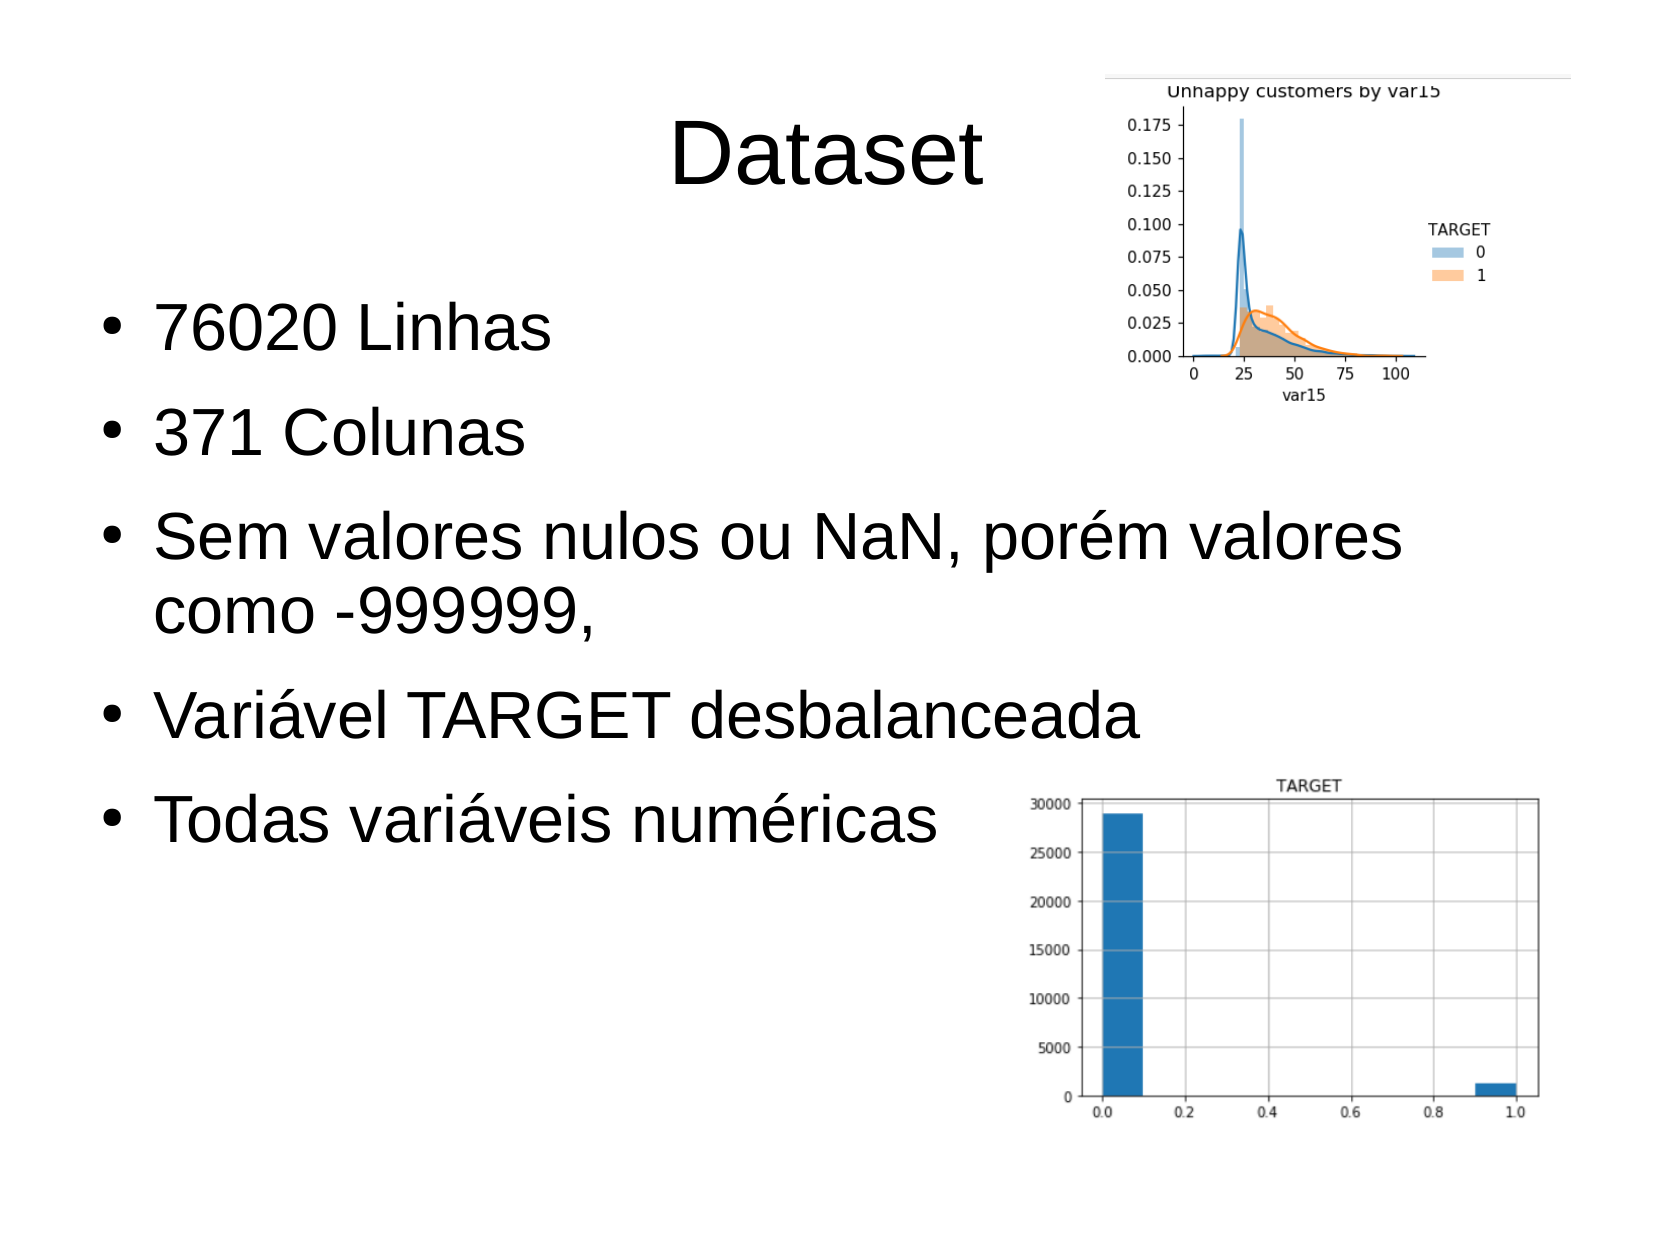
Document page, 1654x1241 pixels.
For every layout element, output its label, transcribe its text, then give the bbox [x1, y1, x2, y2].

title Dataset [82, 49, 1571, 257]
picture [1020, 774, 1606, 1126]
picture [1105, 74, 1571, 412]
list 76020 Linhas 371 Colunas Sem valores nulos ou NaN, porém valores como -999999, Variável TARGET desbalanceada Todas variáveis numéricas [82, 290, 1571, 1010]
